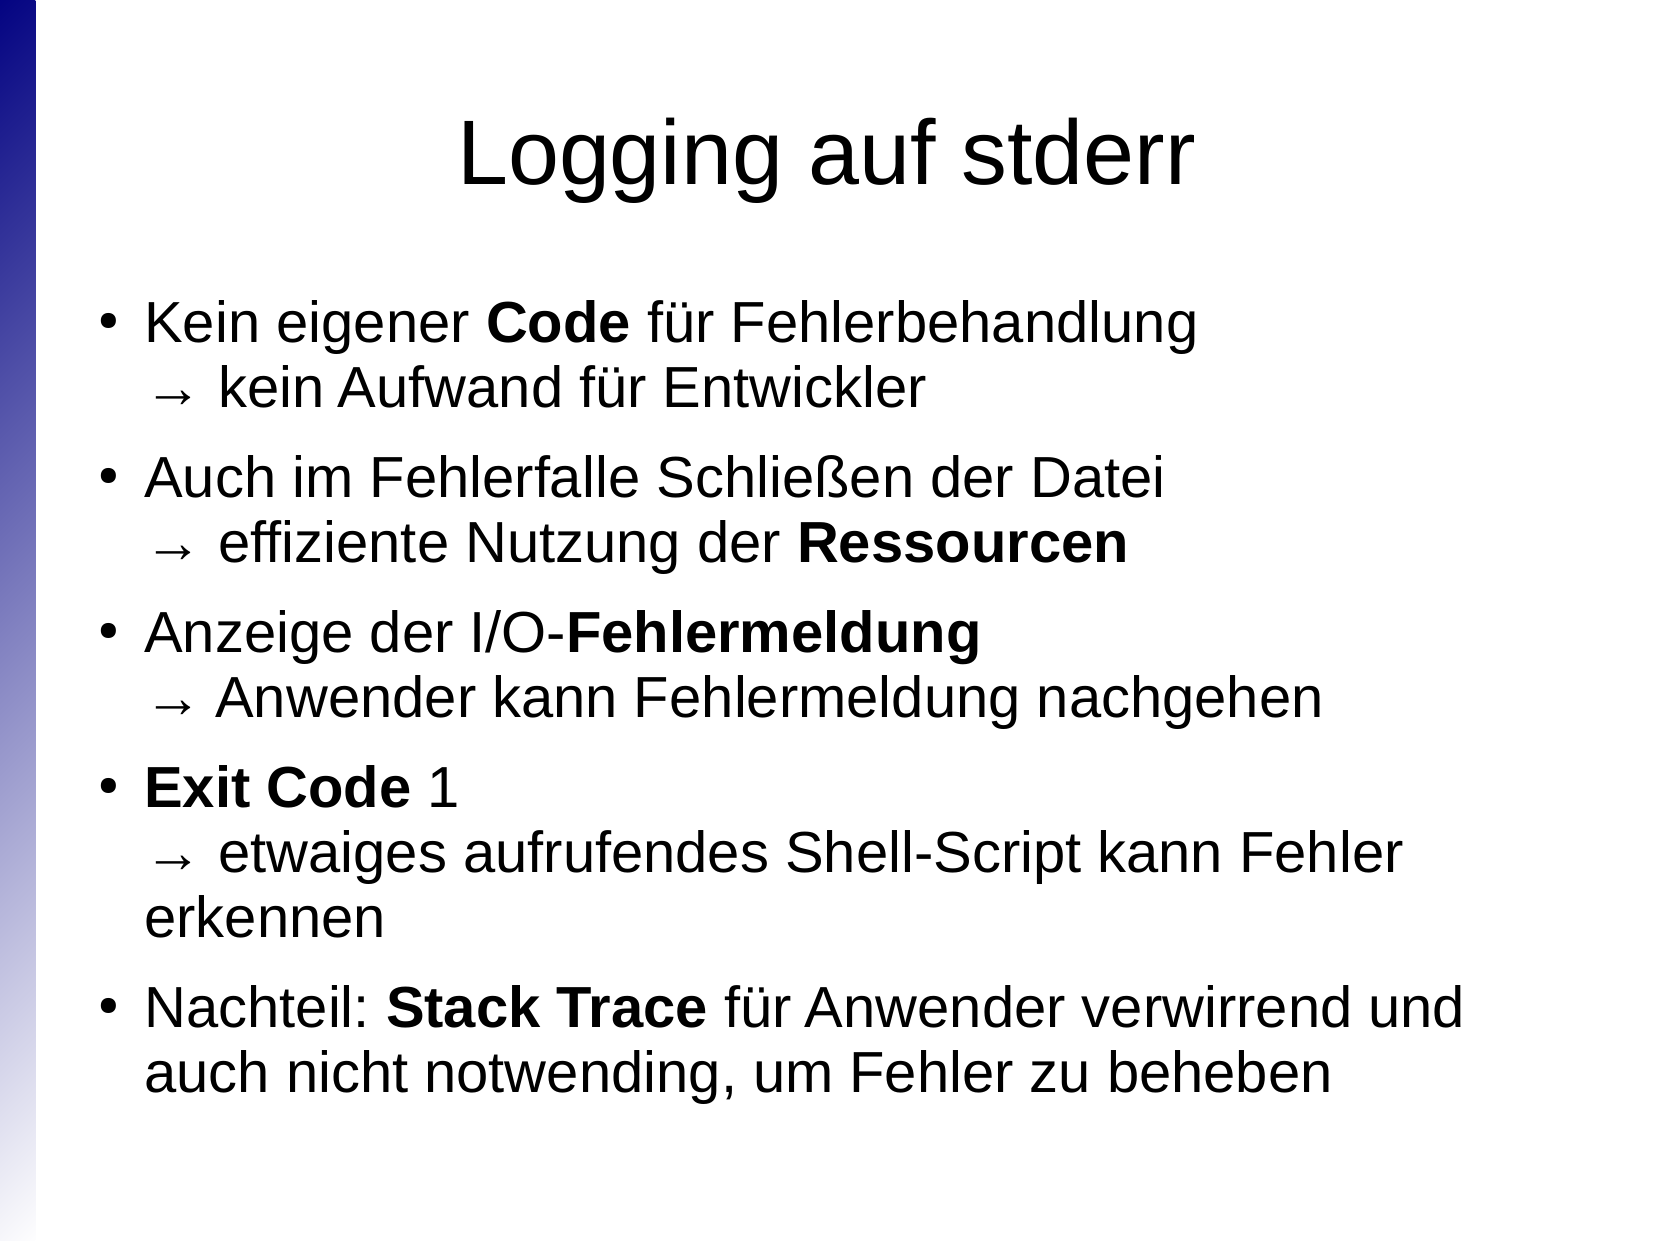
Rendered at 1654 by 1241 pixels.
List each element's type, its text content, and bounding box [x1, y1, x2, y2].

list Kein eigener Code für Fehlerbehandlung → kein Aufwand für Entwickler Auch im Fehlerfalle Schließen der Datei → effiziente Nutzung der Ressourcen Anzeige der I/O-Fehlermeldung → Anwender kann Fehlermeldung nachgehen Exit Code 1 → etwaiges aufrufendes Shell-Script kann Fehler erkennen Nachteil: Stack Trace für Anwender verwirrend und auch nicht notwending, um Fehler zu beheben [82, 290, 1571, 1109]
title Logging auf stderr [82, 49, 1571, 257]
